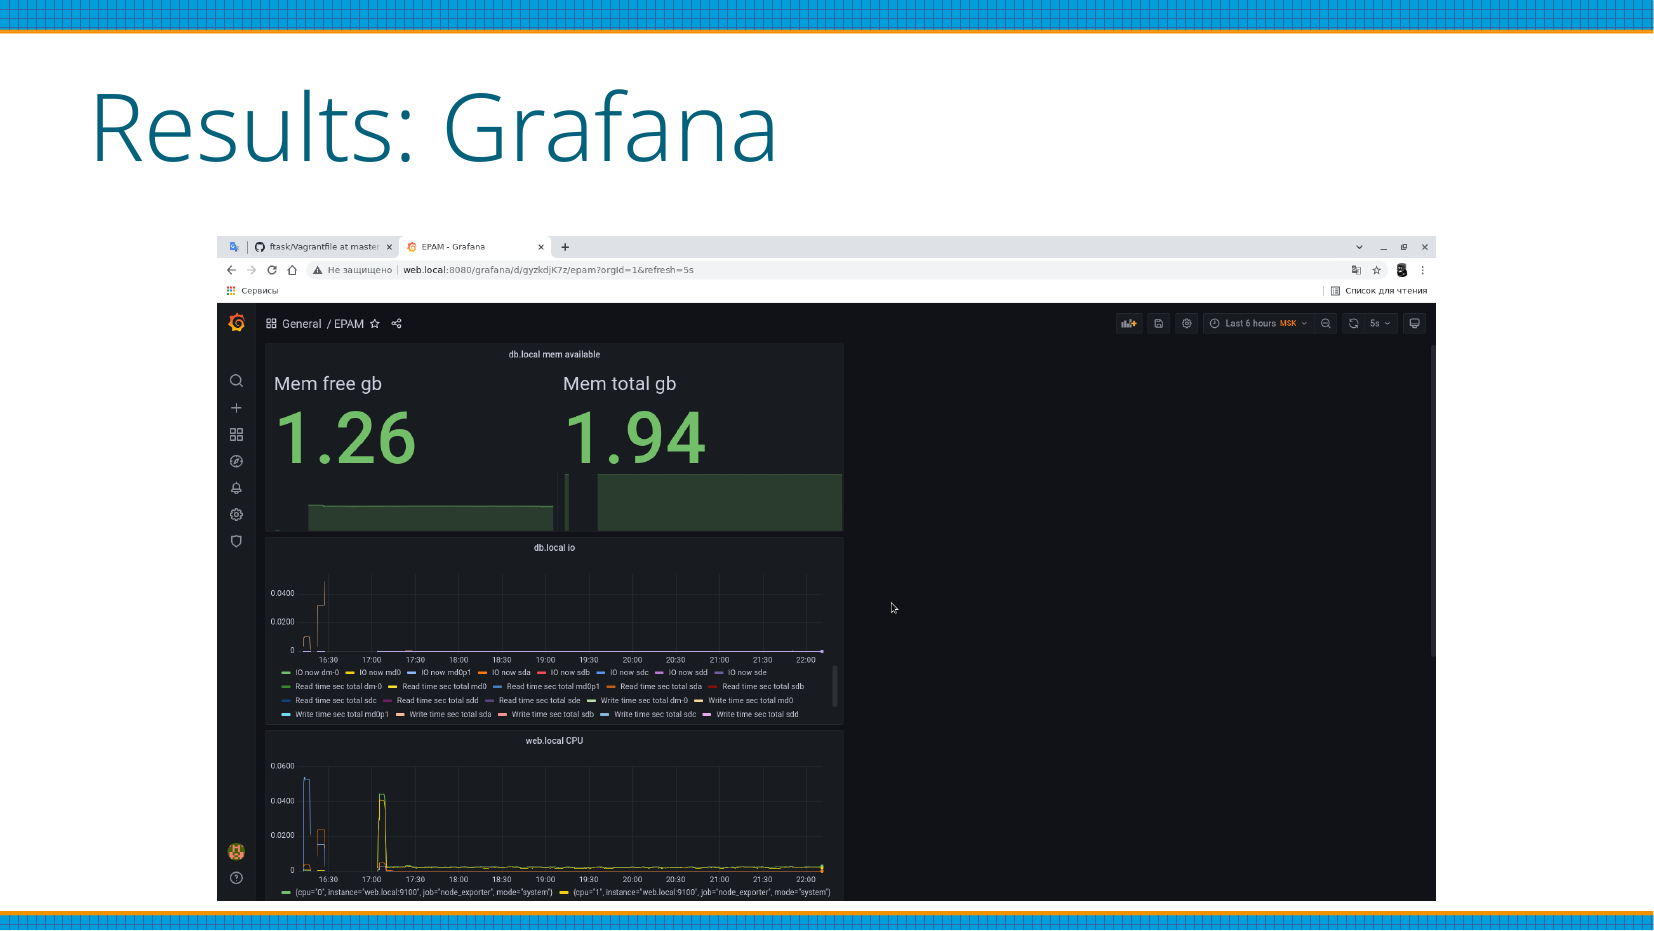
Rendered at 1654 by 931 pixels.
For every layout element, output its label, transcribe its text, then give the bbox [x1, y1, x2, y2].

title Results: Grafana [88, 44, 1565, 207]
picture [217, 236, 1436, 901]
